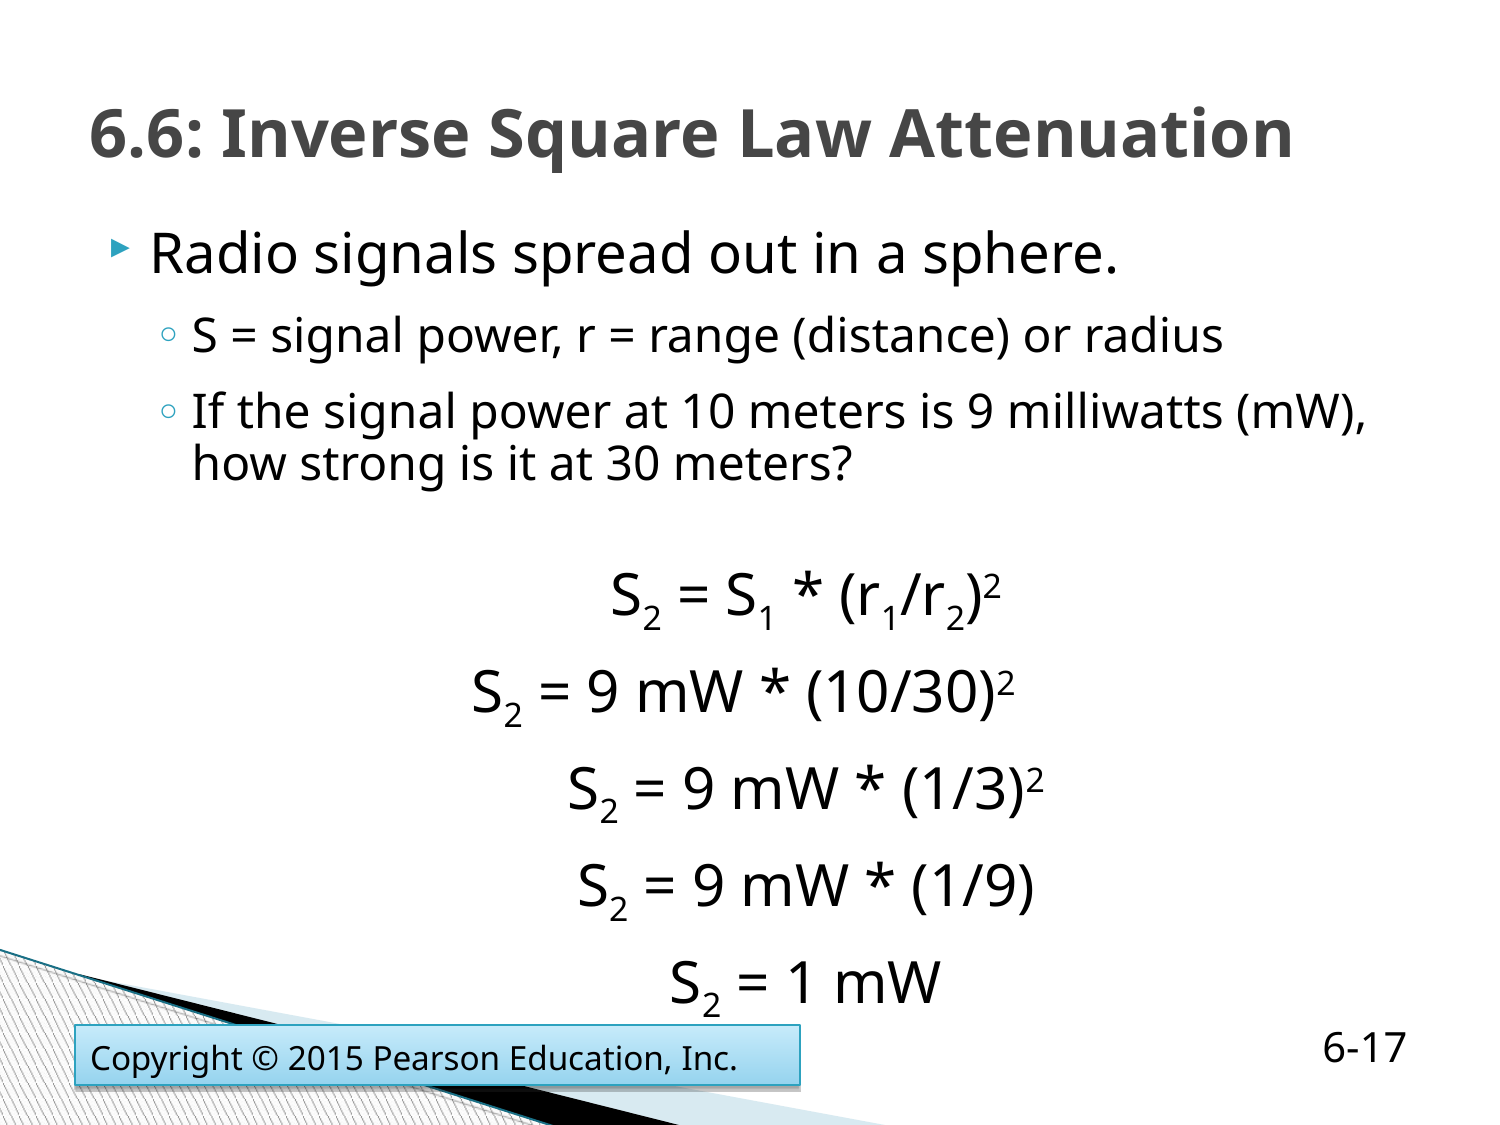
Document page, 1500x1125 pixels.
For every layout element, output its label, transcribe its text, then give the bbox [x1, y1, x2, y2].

title 6.6: Inverse Square Law Attenuation [75, 37, 1425, 225]
footer Copyright © 2015 Pearson Education, Inc. [75, 1025, 800, 1085]
text_box S2 = 1 mW [499, 937, 1113, 1032]
text_box S2 = S1 * (r1/r2)2 [499, 549, 1113, 645]
text_box S2 = 9 mW * (1/9) [499, 840, 1113, 936]
picture [0, 952, 543, 1125]
text_box S2 = 9 mW * (10/30)2 [262, 646, 1225, 742]
list Radio signals spread out in a sphere. S = signal power, r = range (distance) or radius If the signal power at 10 meters is 9 milliwatts (mW), how strong is it at 30 meters? [75, 225, 1425, 550]
text_box S2 = 9 mW * (1/3)2 [499, 743, 1113, 839]
slide_number 6-1 [1250, 1025, 1423, 1085]
